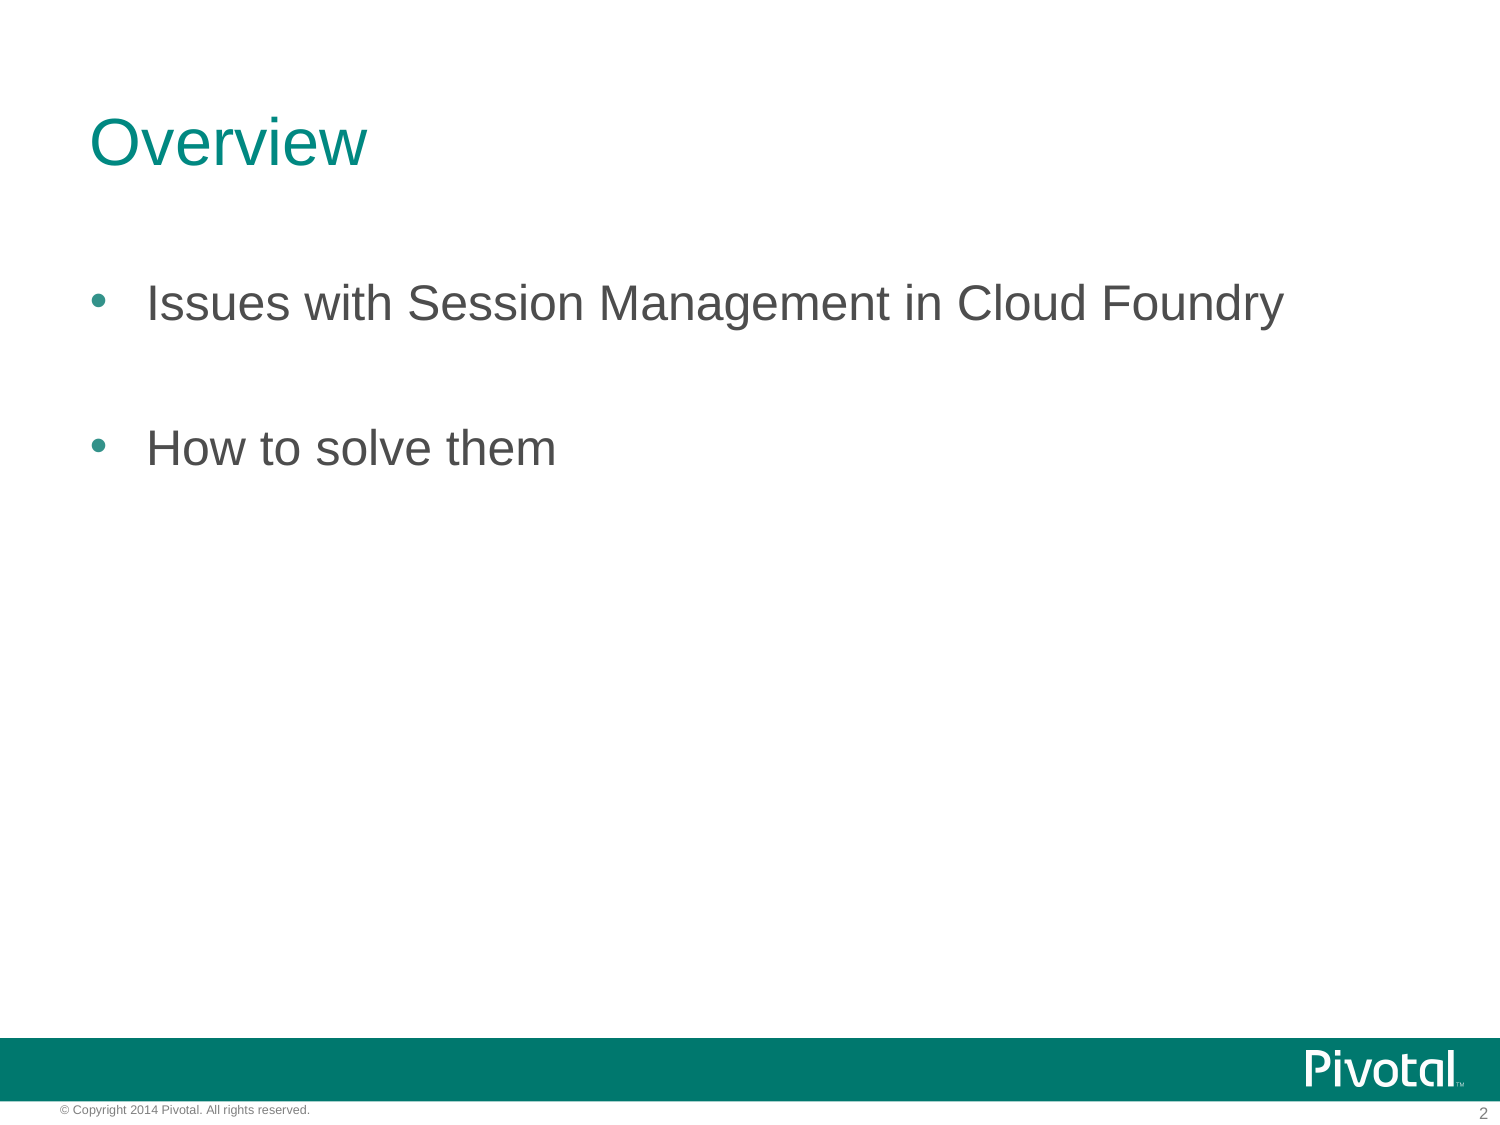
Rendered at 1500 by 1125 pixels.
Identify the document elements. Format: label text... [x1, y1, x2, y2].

title Overview [75, 45, 1426, 233]
picture [1306, 1050, 1464, 1087]
list Issues with Session Management in Cloud Foundry How to solve them [75, 262, 1426, 1005]
